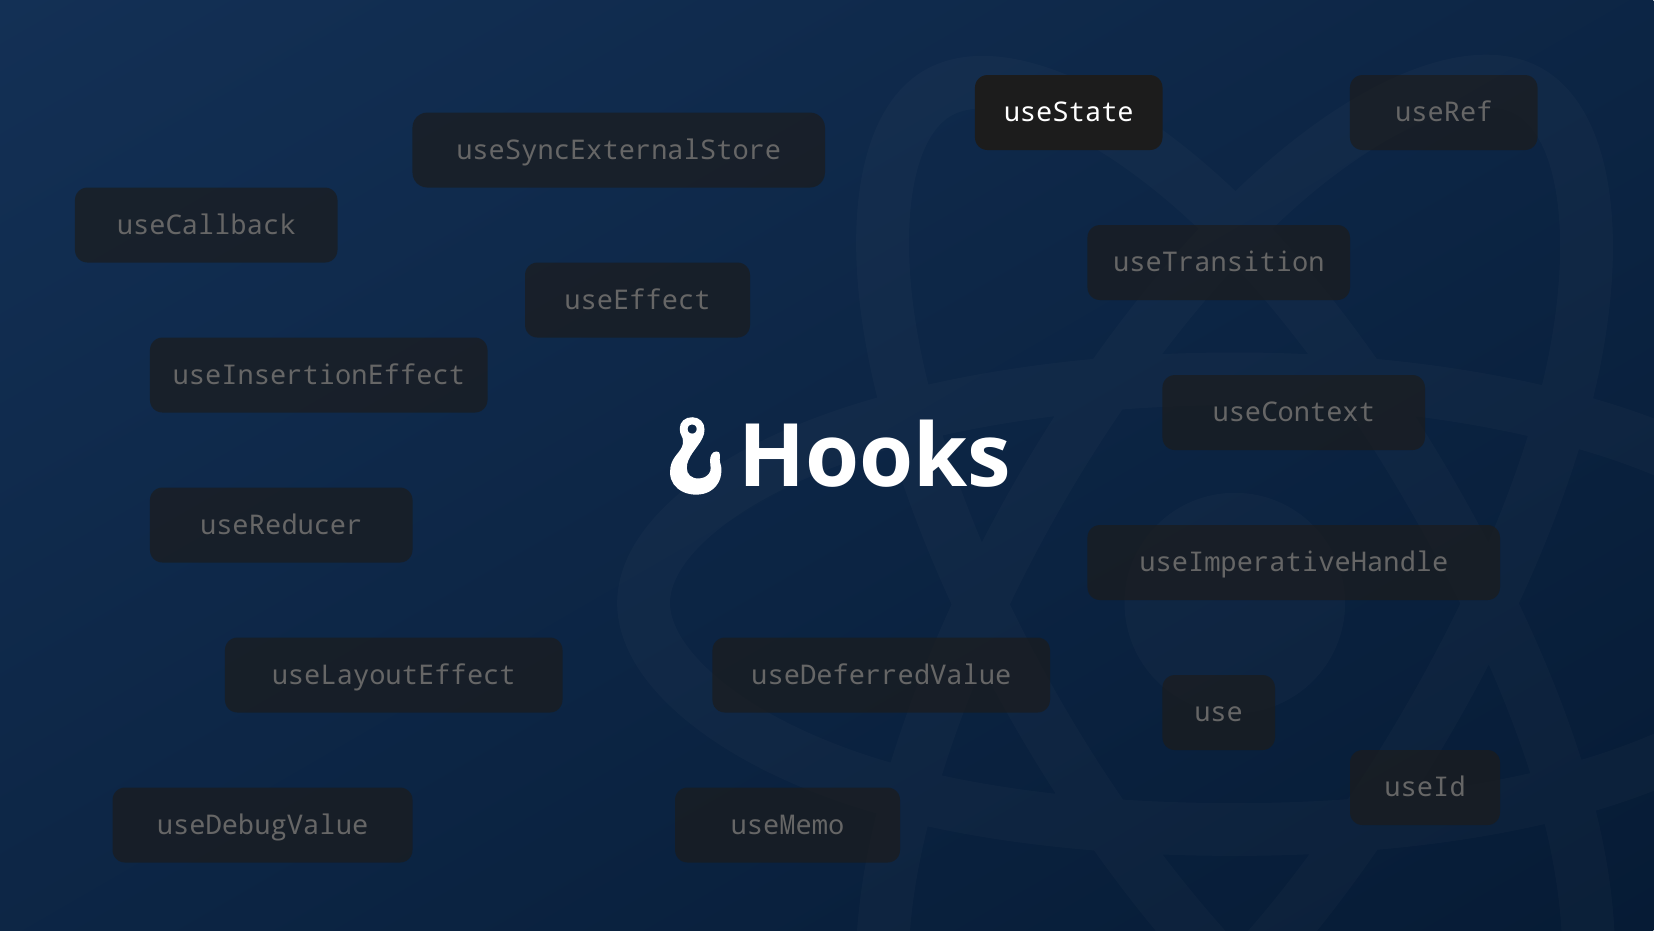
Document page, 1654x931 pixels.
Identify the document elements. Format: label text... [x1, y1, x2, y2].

text_box useEffect [525, 262, 751, 338]
text_box useCallback [74, 187, 338, 263]
text_box useRef [1349, 75, 1538, 151]
text_box use [1162, 675, 1276, 751]
text_box useInsertionEffect [149, 337, 488, 413]
title 🪝Hooks [86, 375, 1576, 531]
text_box useDebugValue [112, 787, 413, 863]
text_box useContext [1162, 375, 1426, 451]
text_box useState [974, 75, 1163, 151]
text_box useId [1350, 750, 1501, 826]
text_box useImperativeHandle [1087, 525, 1501, 601]
text_box useTransition [1087, 225, 1351, 301]
text_box useSyncExternalStore [412, 112, 826, 188]
text_box useLayoutEffect [224, 637, 563, 713]
text_box useMemo [675, 787, 901, 863]
text_box useReducer [149, 487, 413, 563]
text_box useDeferredValue [712, 637, 1051, 713]
